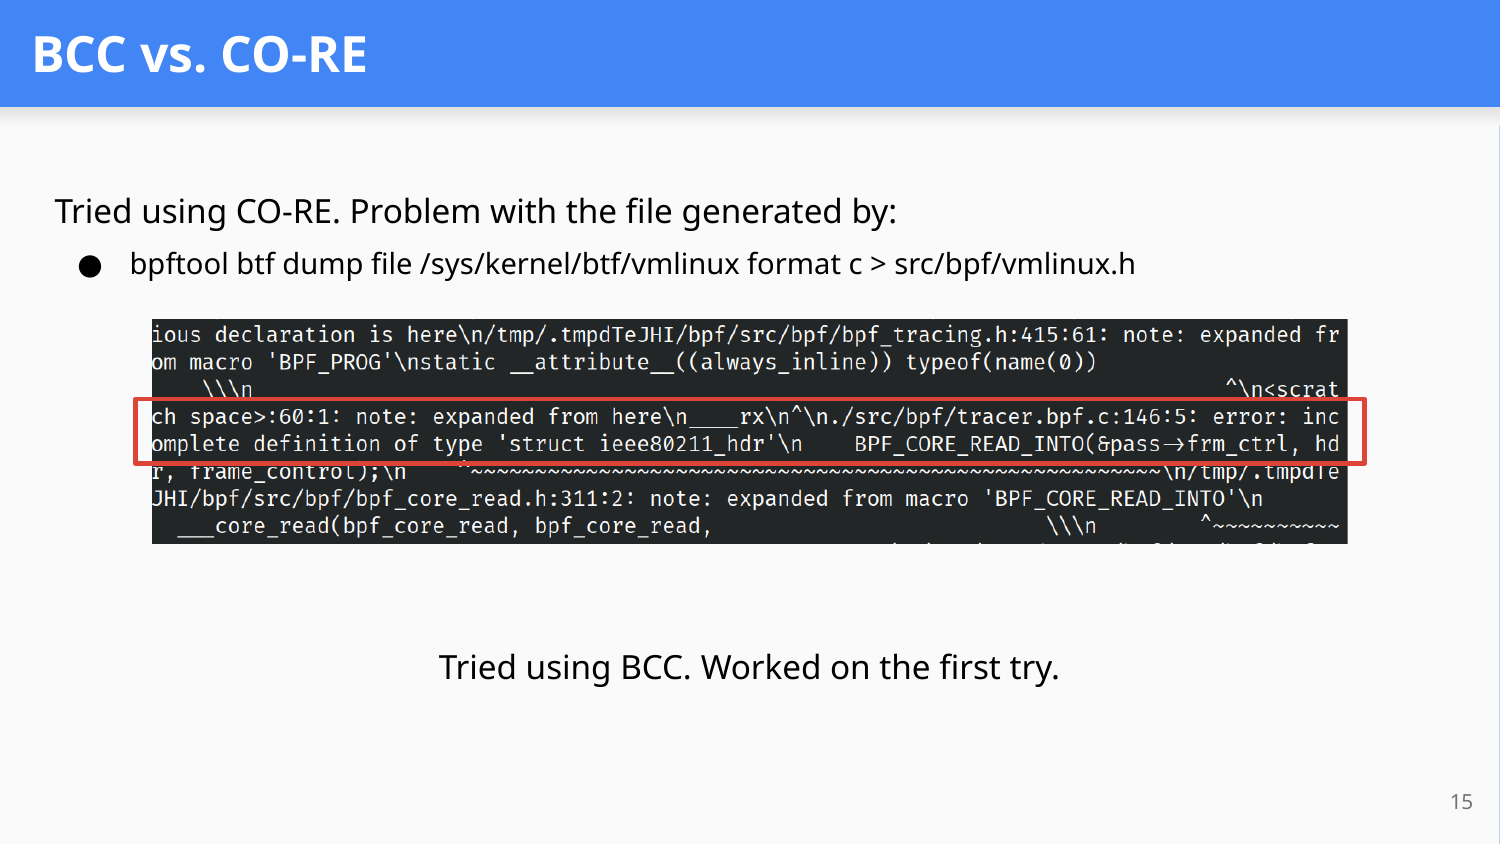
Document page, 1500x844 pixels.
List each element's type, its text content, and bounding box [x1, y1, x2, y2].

picture [152, 319, 1348, 397]
slide_number 29 [1398, 770, 1489, 835]
text_box Tried using BCC. Worked on the first try. [39, 631, 1461, 702]
picture [152, 401, 1348, 461]
picture [152, 466, 1348, 544]
text_box Tried using CO-RE. Problem with the file generated by: bpftool btf dump file /sys/kernel/btf/vmlinux format c > src/bpf/vmlinux.h [39, 175, 1461, 296]
title BCC vs. CO-RE [16, 2, 1464, 102]
